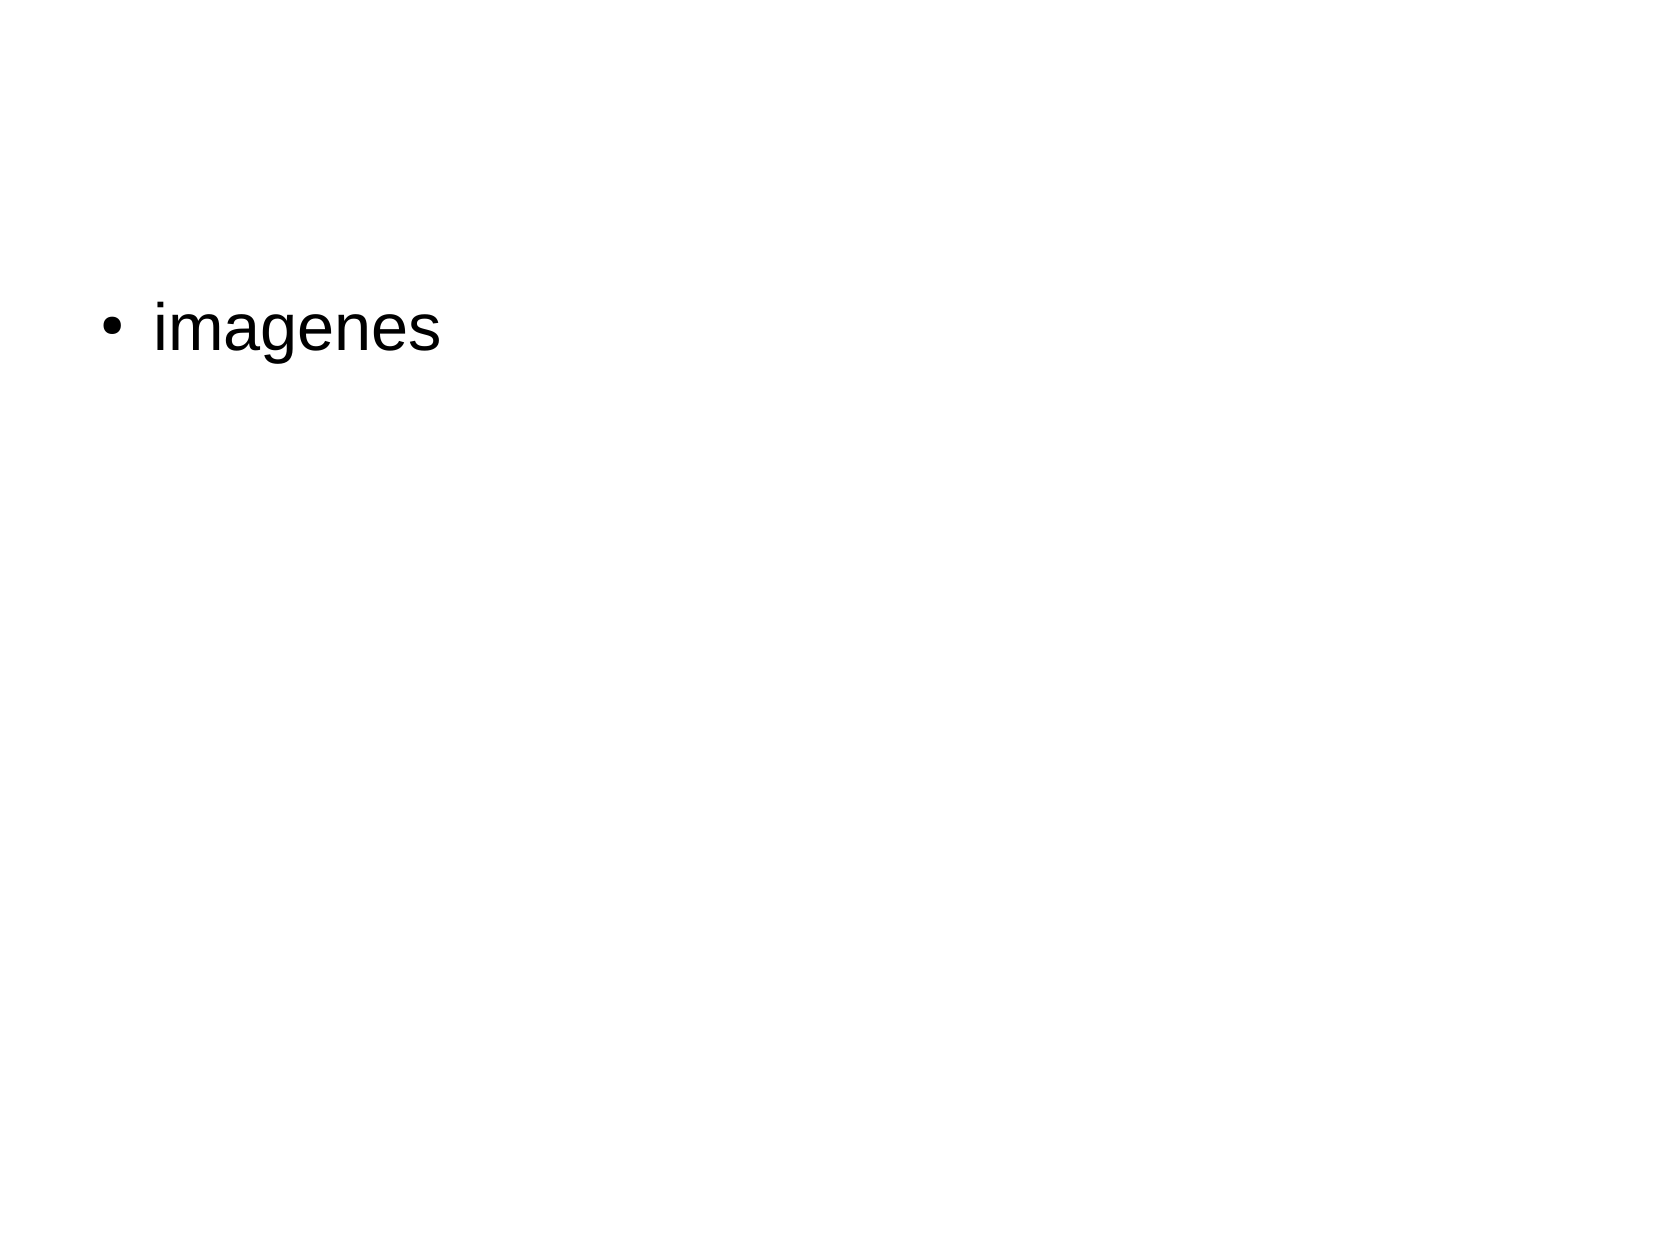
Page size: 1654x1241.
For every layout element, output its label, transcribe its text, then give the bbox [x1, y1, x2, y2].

list imagenes [82, 290, 1571, 1010]
